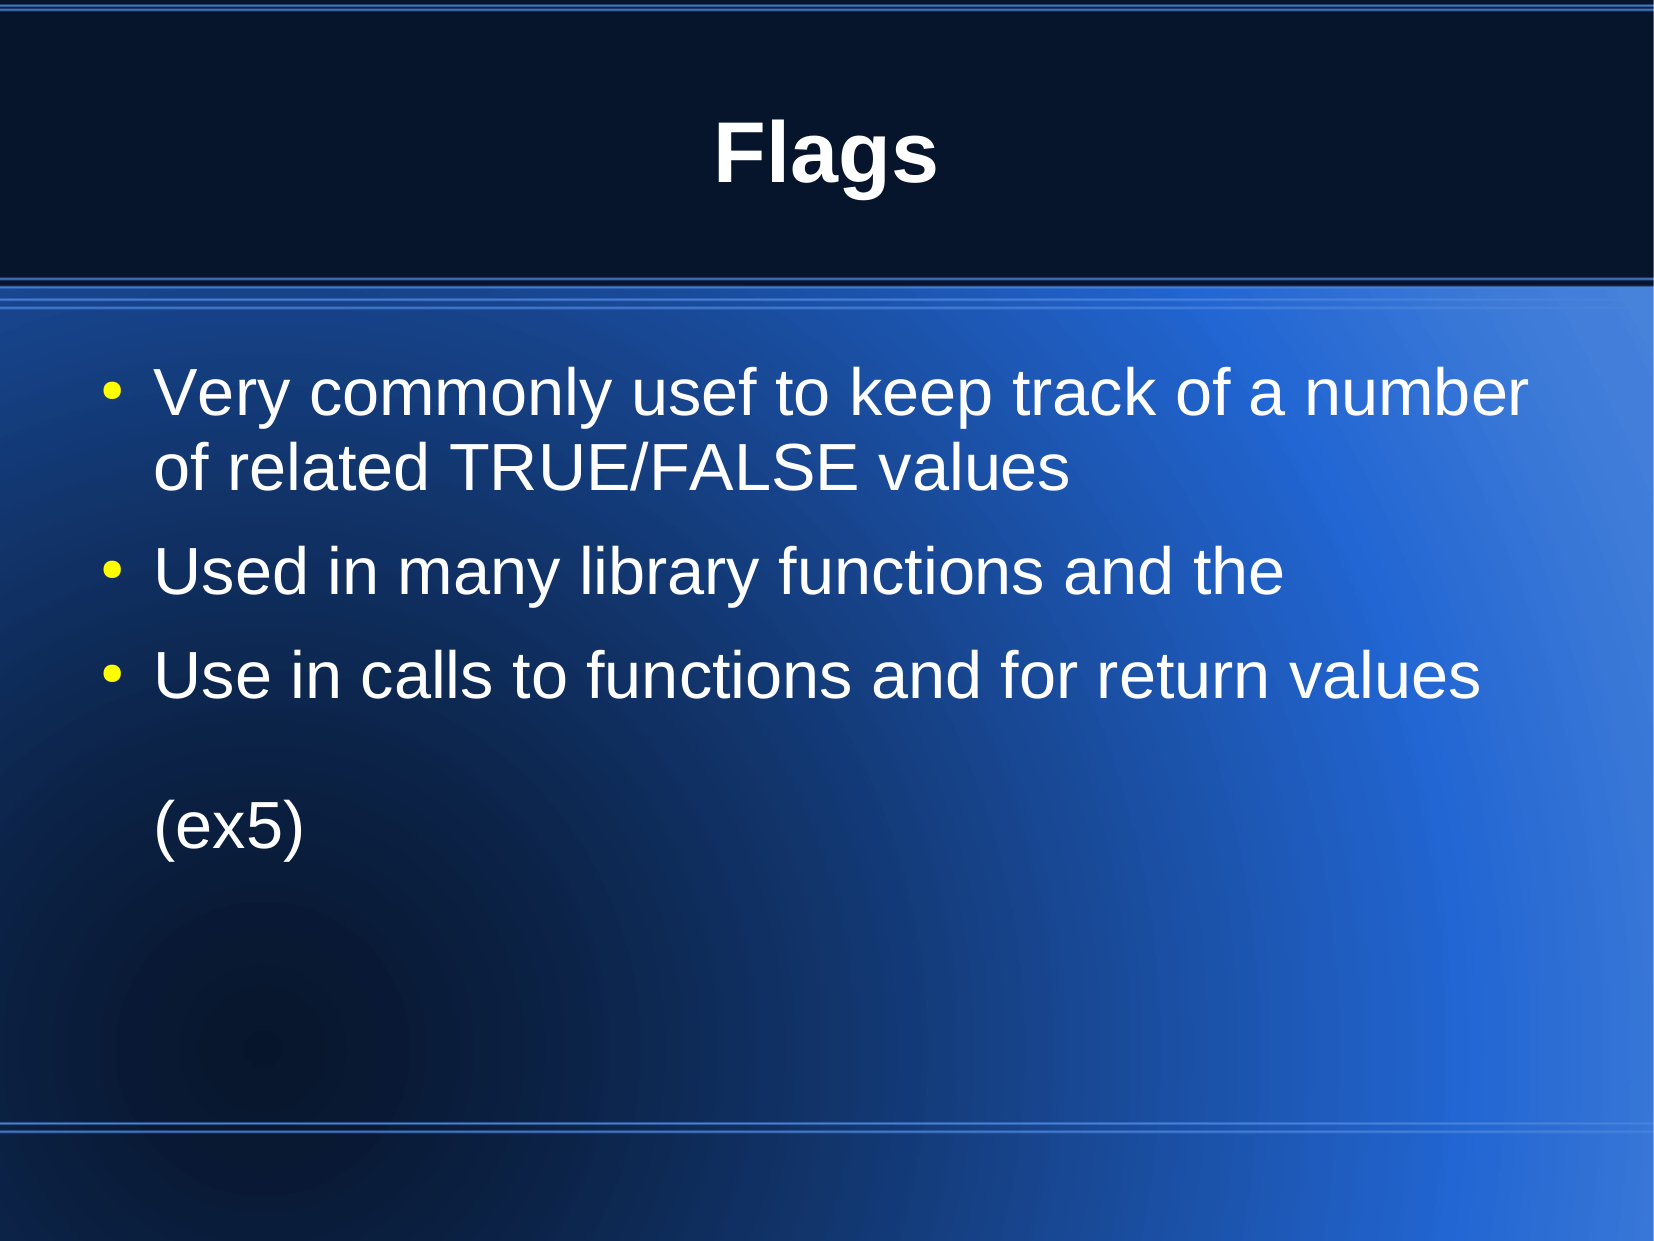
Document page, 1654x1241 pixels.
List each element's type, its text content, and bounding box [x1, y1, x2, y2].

title Flags [82, 49, 1571, 257]
picture [0, 0, 1654, 1241]
list Very commonly usef to keep track of a number of related TRUE/FALSE values Used in many library functions and the Use in calls to functions and for return values (ex5) [82, 355, 1571, 1058]
